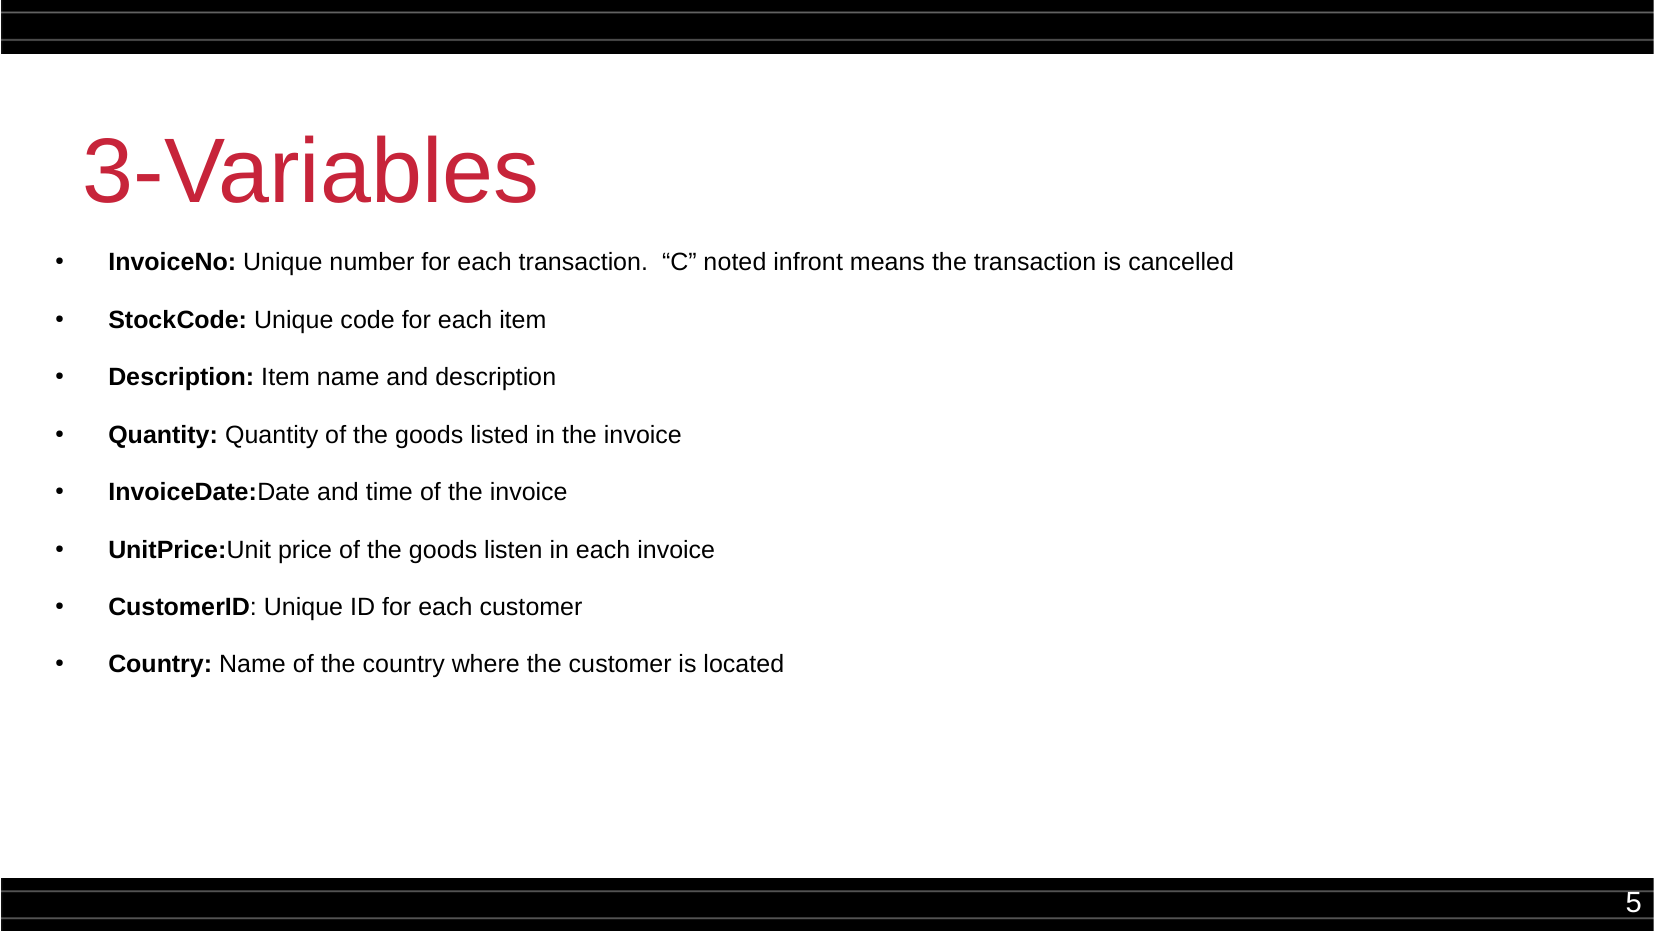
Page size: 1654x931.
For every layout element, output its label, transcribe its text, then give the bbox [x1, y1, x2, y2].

title 3-Variables [82, 92, 1571, 249]
list InvoiceNo: Unique number for each transaction. “C” noted infront means the transaction is cancelled StockCode: Unique code for each item Description: Item name and description Quantity: Quantity of the goods listed in the invoice InvoiceDate:Date and time of the invoice UnitPrice:Unit price of the goods listen in each invoice CustomerID: Unique ID for each customer Country: Name of the country where the customer is located [37, 248, 1501, 802]
picture [1, 878, 1654, 931]
picture [1, 0, 1654, 54]
